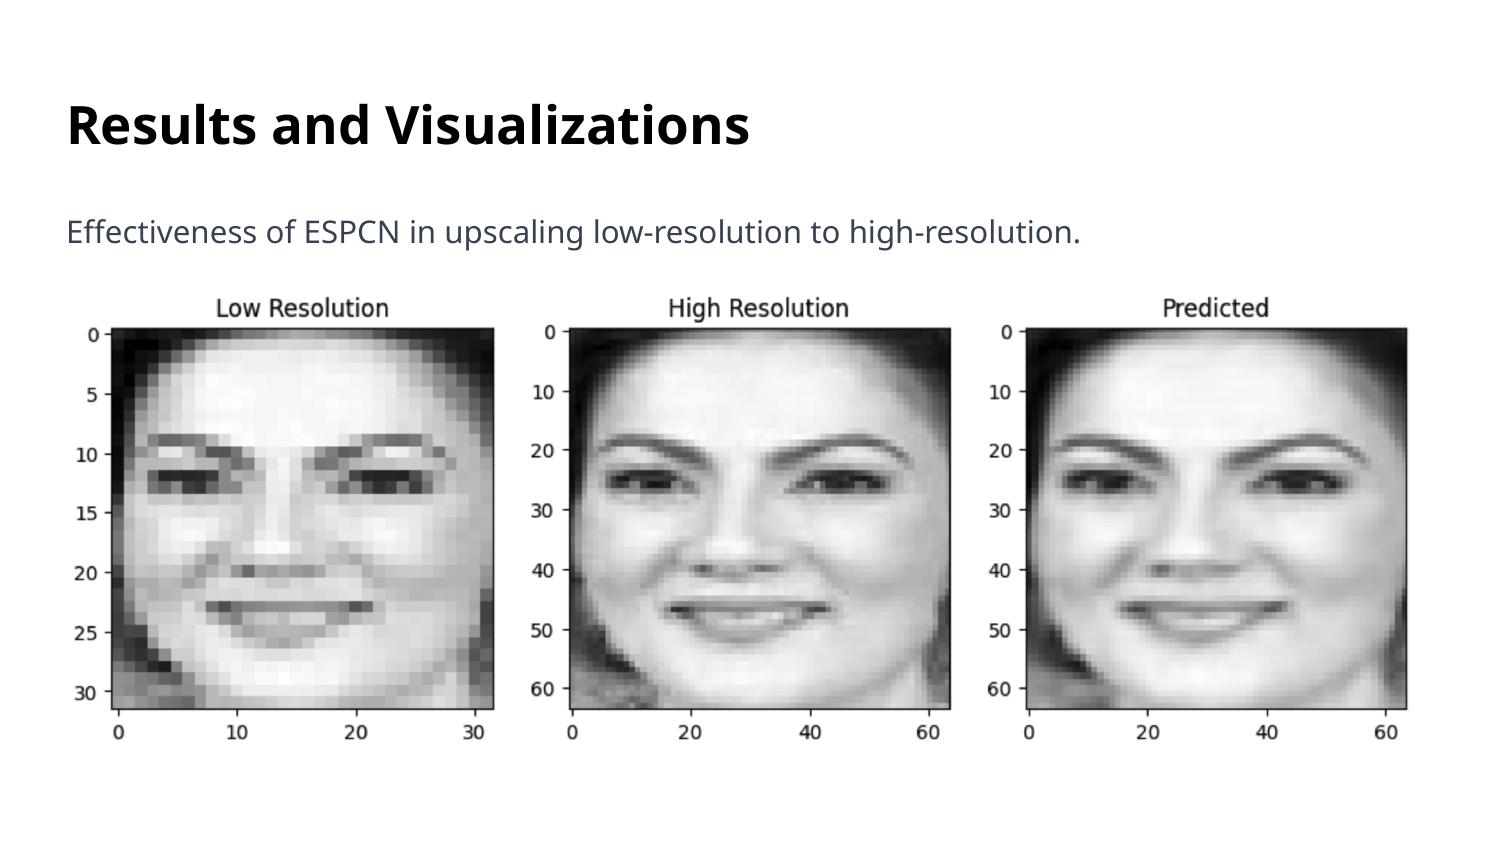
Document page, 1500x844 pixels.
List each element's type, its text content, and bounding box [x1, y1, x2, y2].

list Effectiveness of ESPCN in upscaling low-resolution to high-resolution. [51, 189, 1449, 750]
picture [51, 290, 1439, 750]
title Results and Visualizations [51, 72, 1449, 176]
